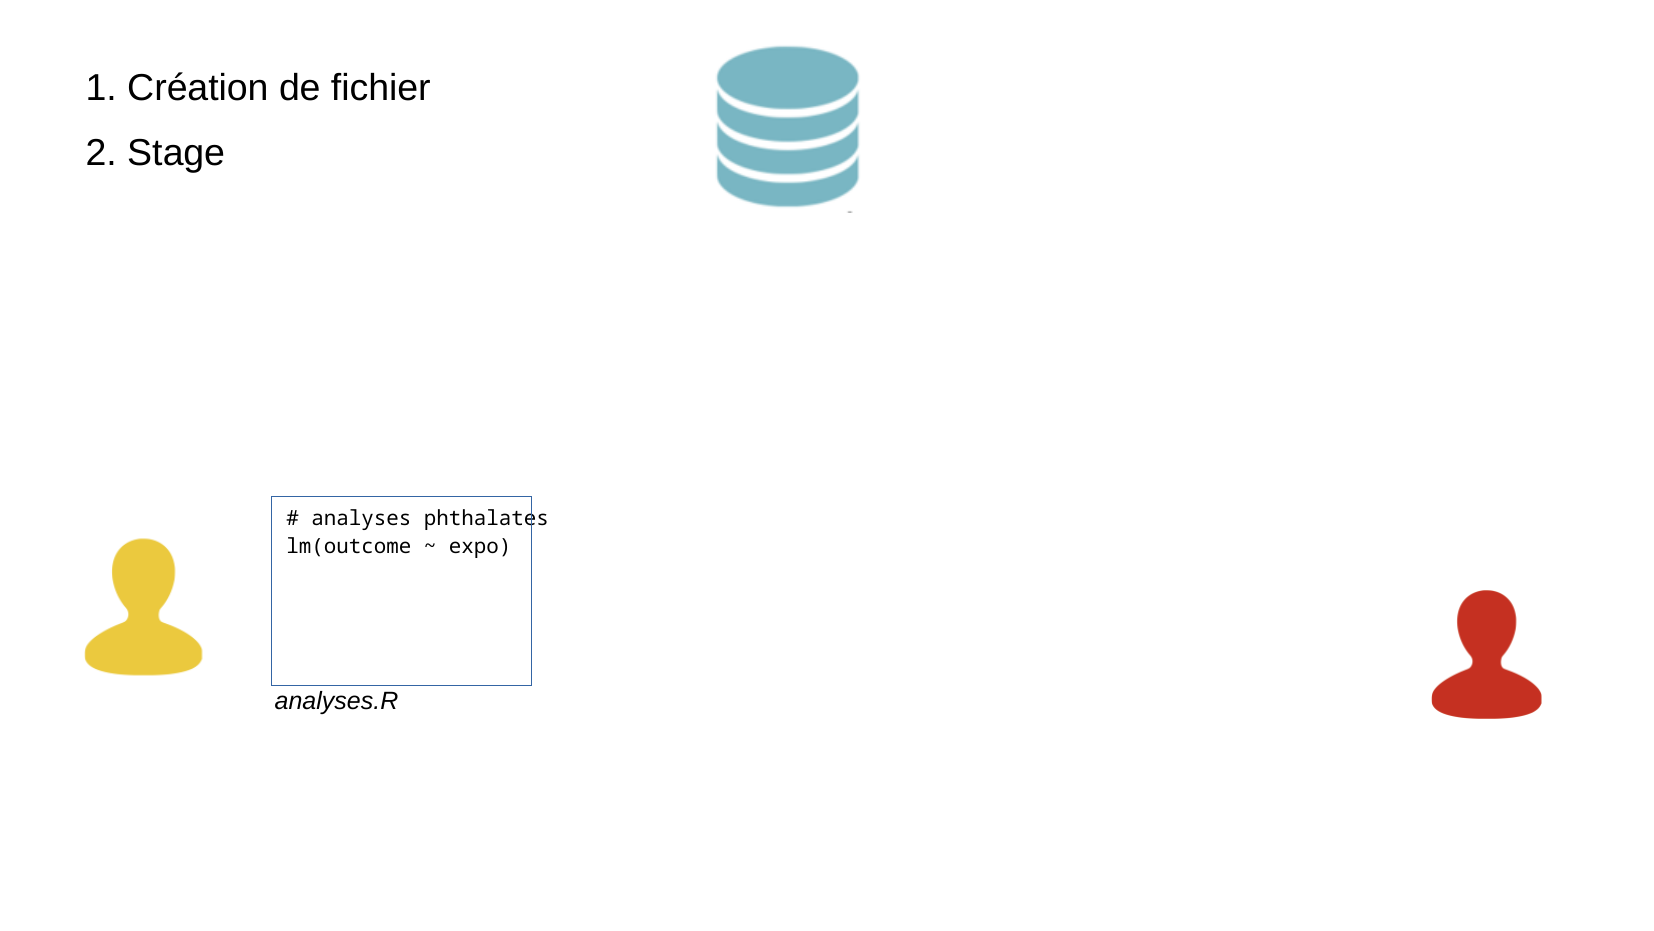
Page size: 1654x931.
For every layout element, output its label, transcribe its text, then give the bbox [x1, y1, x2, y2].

picture [694, 36, 875, 213]
text_box # analyses phthalates lm(outcome ~ expo) [272, 497, 531, 566]
text_box analyses.R [259, 679, 414, 722]
picture [82, 531, 209, 683]
text_box 2. Stage [70, 124, 241, 181]
picture [1429, 584, 1548, 721]
text_box # analyses phthalates lm(outcome ~ expo) [532, 496, 638, 566]
text_box 1. Création de fichier [70, 59, 446, 116]
